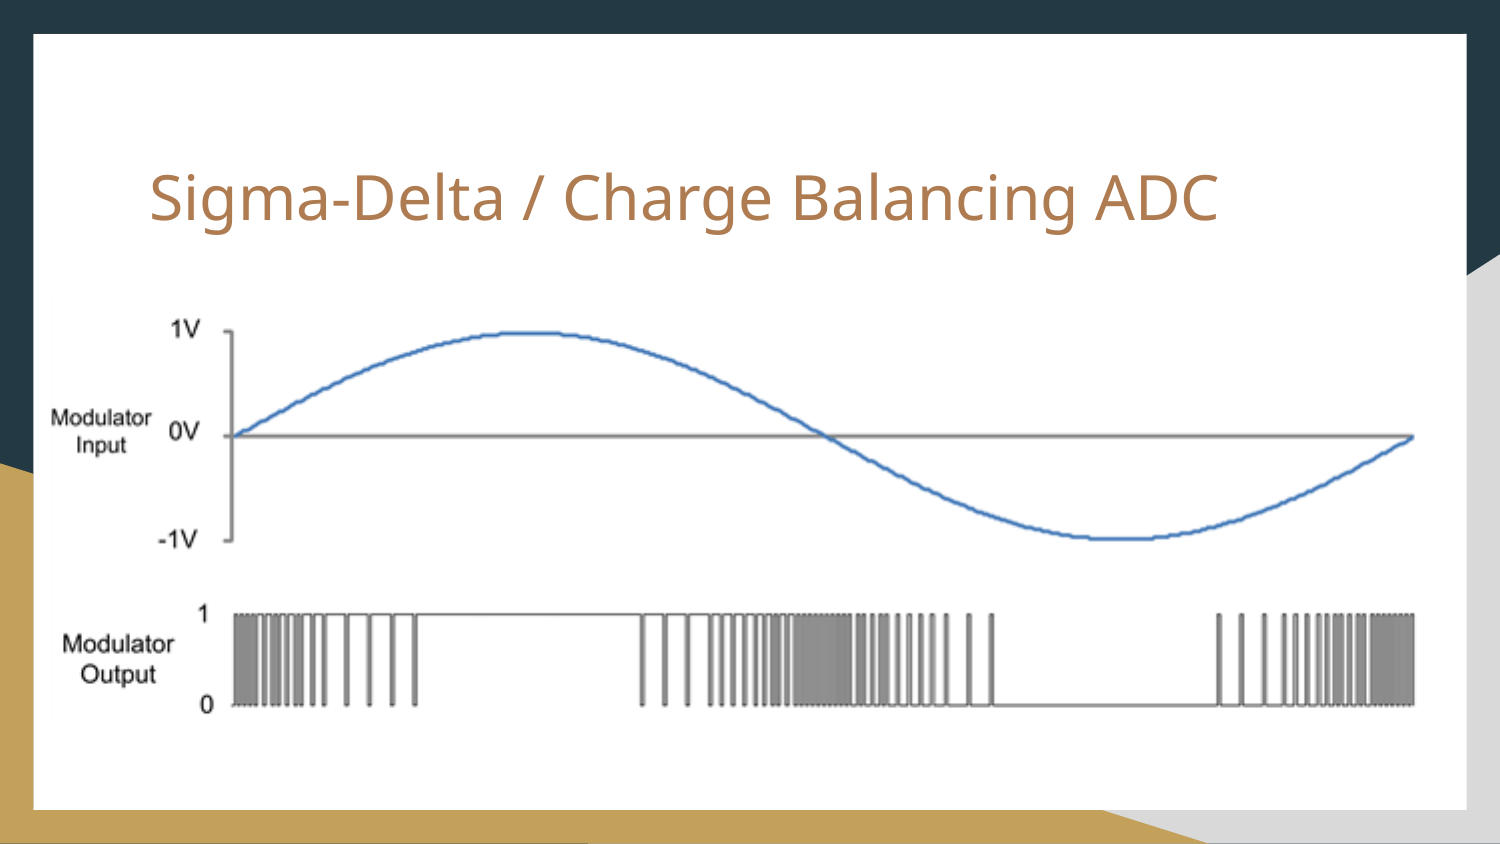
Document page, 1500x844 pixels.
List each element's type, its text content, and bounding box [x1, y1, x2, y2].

picture [50, 295, 1449, 720]
title Sigma-Delta / Charge Balancing ADC [134, 138, 1366, 295]
